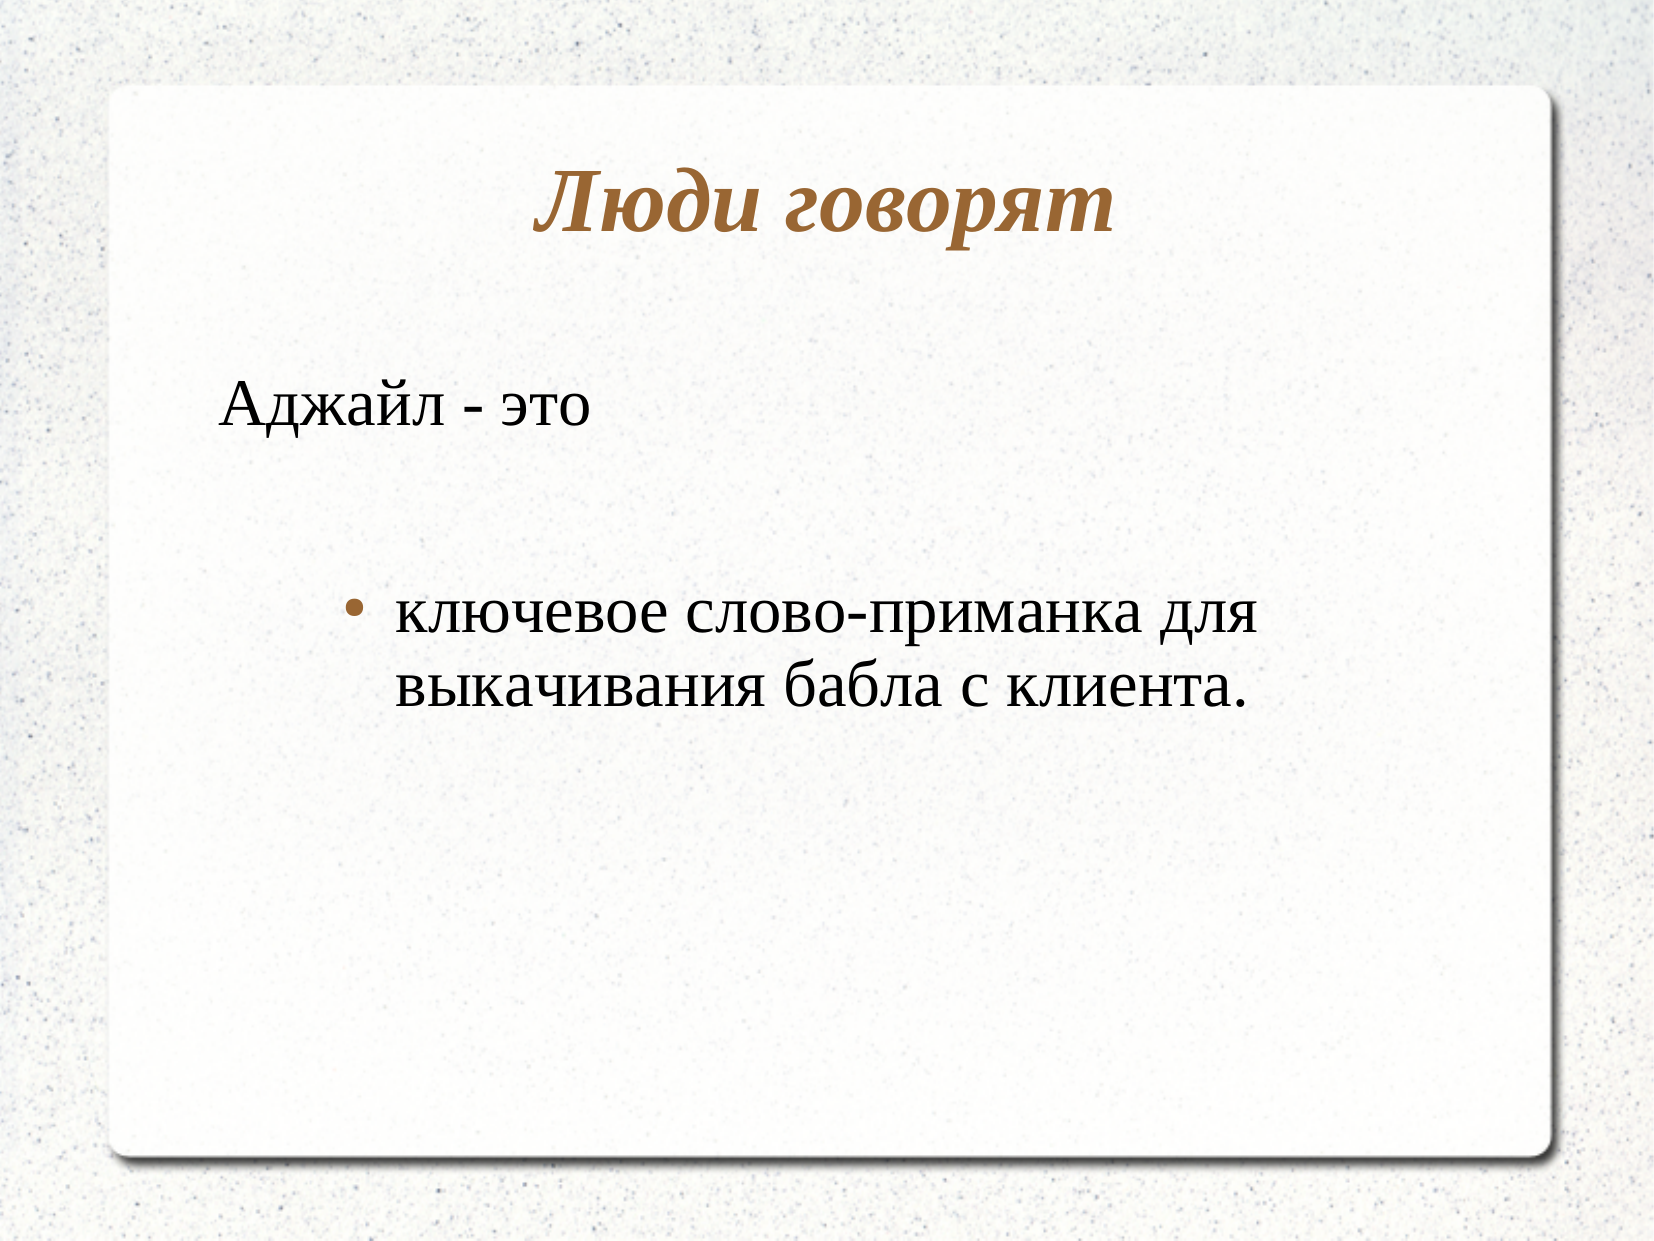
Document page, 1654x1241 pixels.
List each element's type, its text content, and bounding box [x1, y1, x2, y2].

list Аджайл - это [147, 366, 1506, 481]
picture [0, 0, 1654, 1241]
title Люди говорят [118, 96, 1536, 304]
list ключевое слово-приманка для выкачивания бабла с клиента. [324, 572, 1402, 837]
